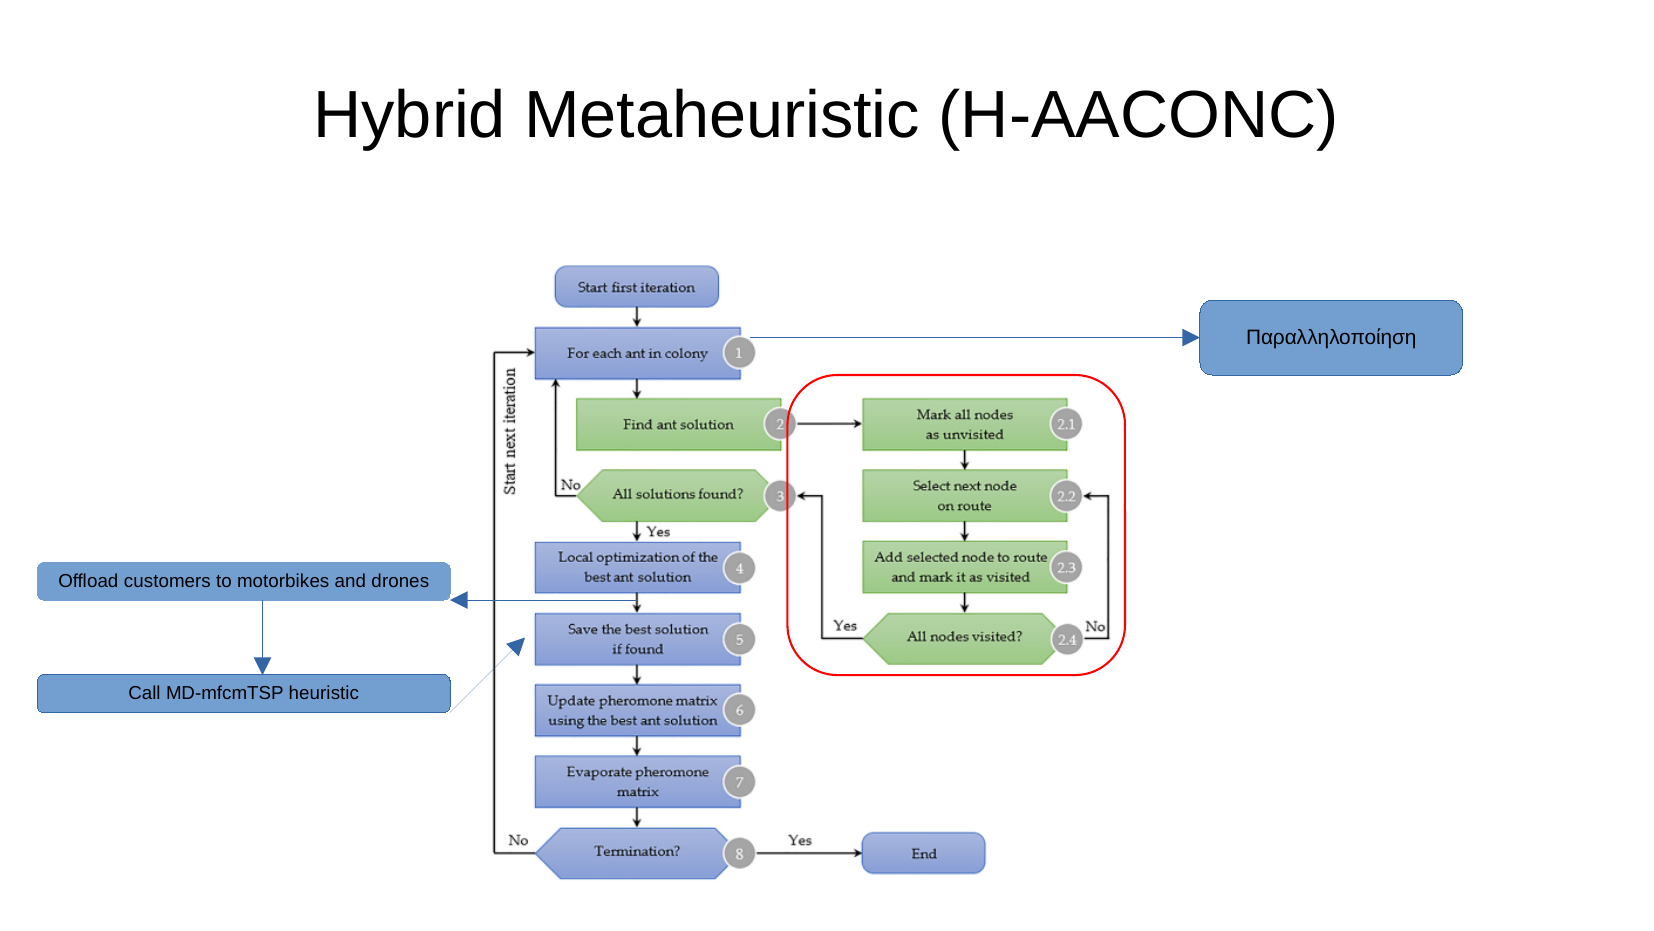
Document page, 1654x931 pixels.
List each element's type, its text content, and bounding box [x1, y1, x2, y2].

text_box Call MD-mfcmTSP heuristic [37, 674, 451, 713]
text_box Offload customers to motorbikes and drones [37, 562, 451, 601]
picture [789, 377, 1114, 674]
title Hybrid Metaheuristic (H-AACONC) [82, 37, 1571, 193]
text_box Παραλληλοποίηση [1199, 300, 1463, 376]
picture [487, 262, 1114, 884]
